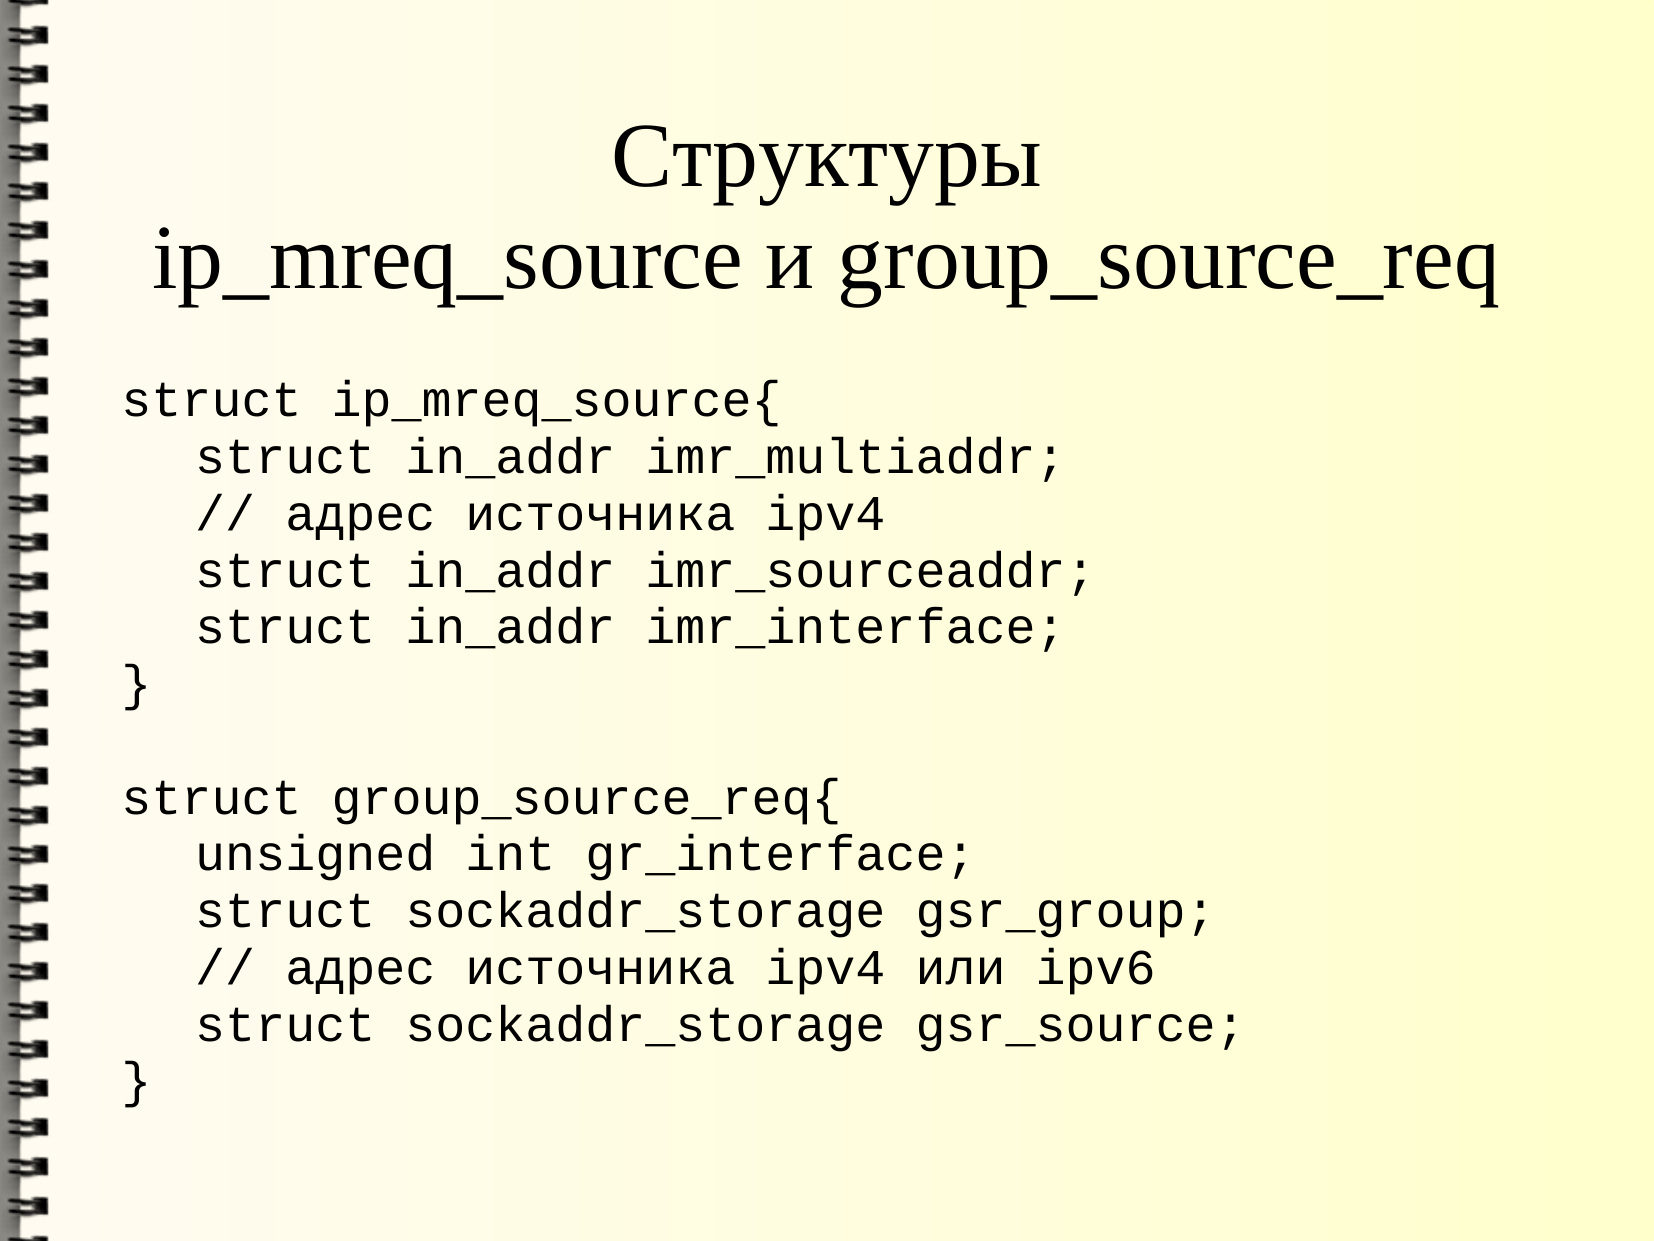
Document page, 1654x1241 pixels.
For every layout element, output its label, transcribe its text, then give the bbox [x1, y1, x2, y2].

picture [0, 0, 1654, 1241]
title Структуры ip_mreq_source и group_source_req [121, 102, 1534, 311]
subtitle struct ip_mreq_source{ struct in_addr imr_multiaddr; // адрес источника ipv4 struct in_addr imr_sourceaddr; struct in_addr imr_interface; } struct group_source_req{ unsigned int gr_interface; struct sockaddr_storage gsr_group; // адрес источника ipv4 или ipv6 struct sockaddr_storage gsr_source; } [121, 344, 1534, 1200]
